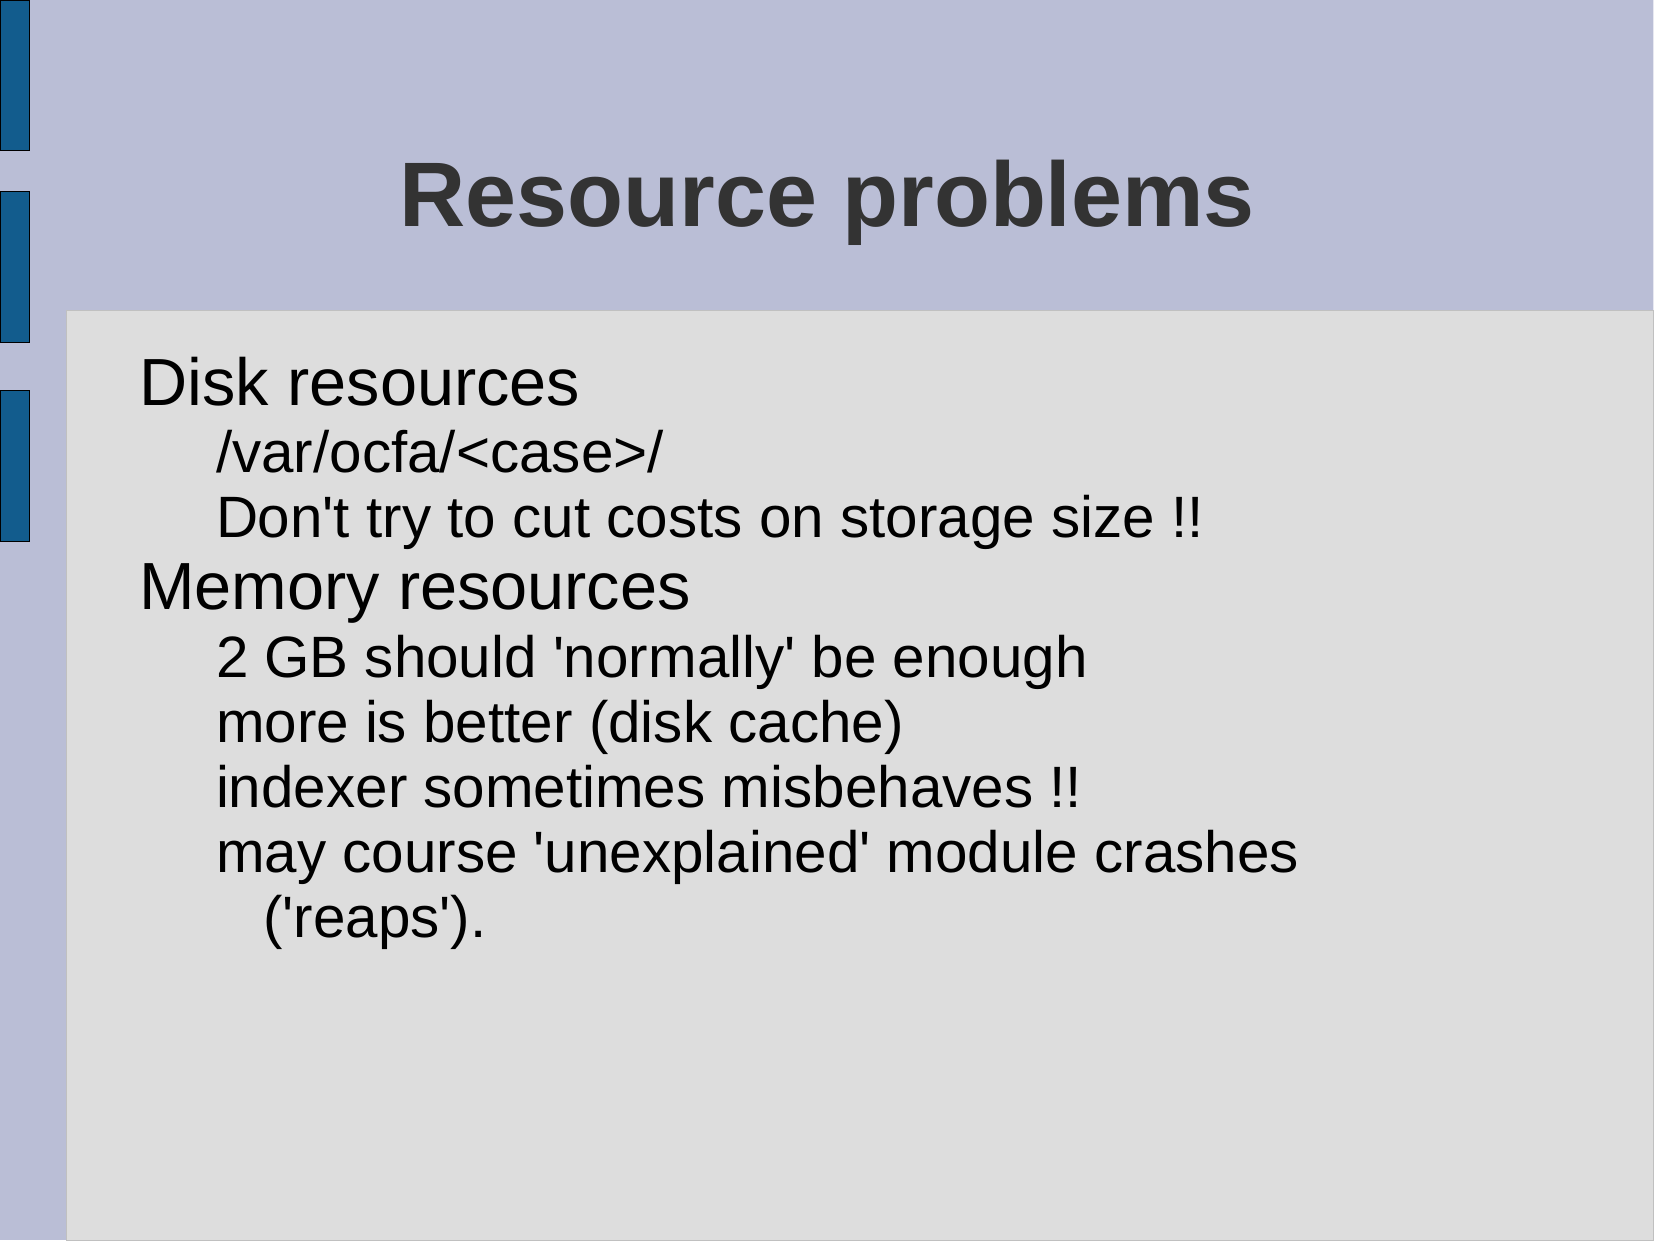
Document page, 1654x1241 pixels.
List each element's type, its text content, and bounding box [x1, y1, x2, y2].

title Resource problems [121, 91, 1534, 299]
list Disk resources /var/ocfa/<case>/ Don't try to cut costs on storage size !! Memory resources 2 GB should 'normally' be enough more is better (disk cache) indexer sometimes misbehaves !! may course 'unexplained' module crashes ('reaps'). [121, 344, 1534, 1127]
